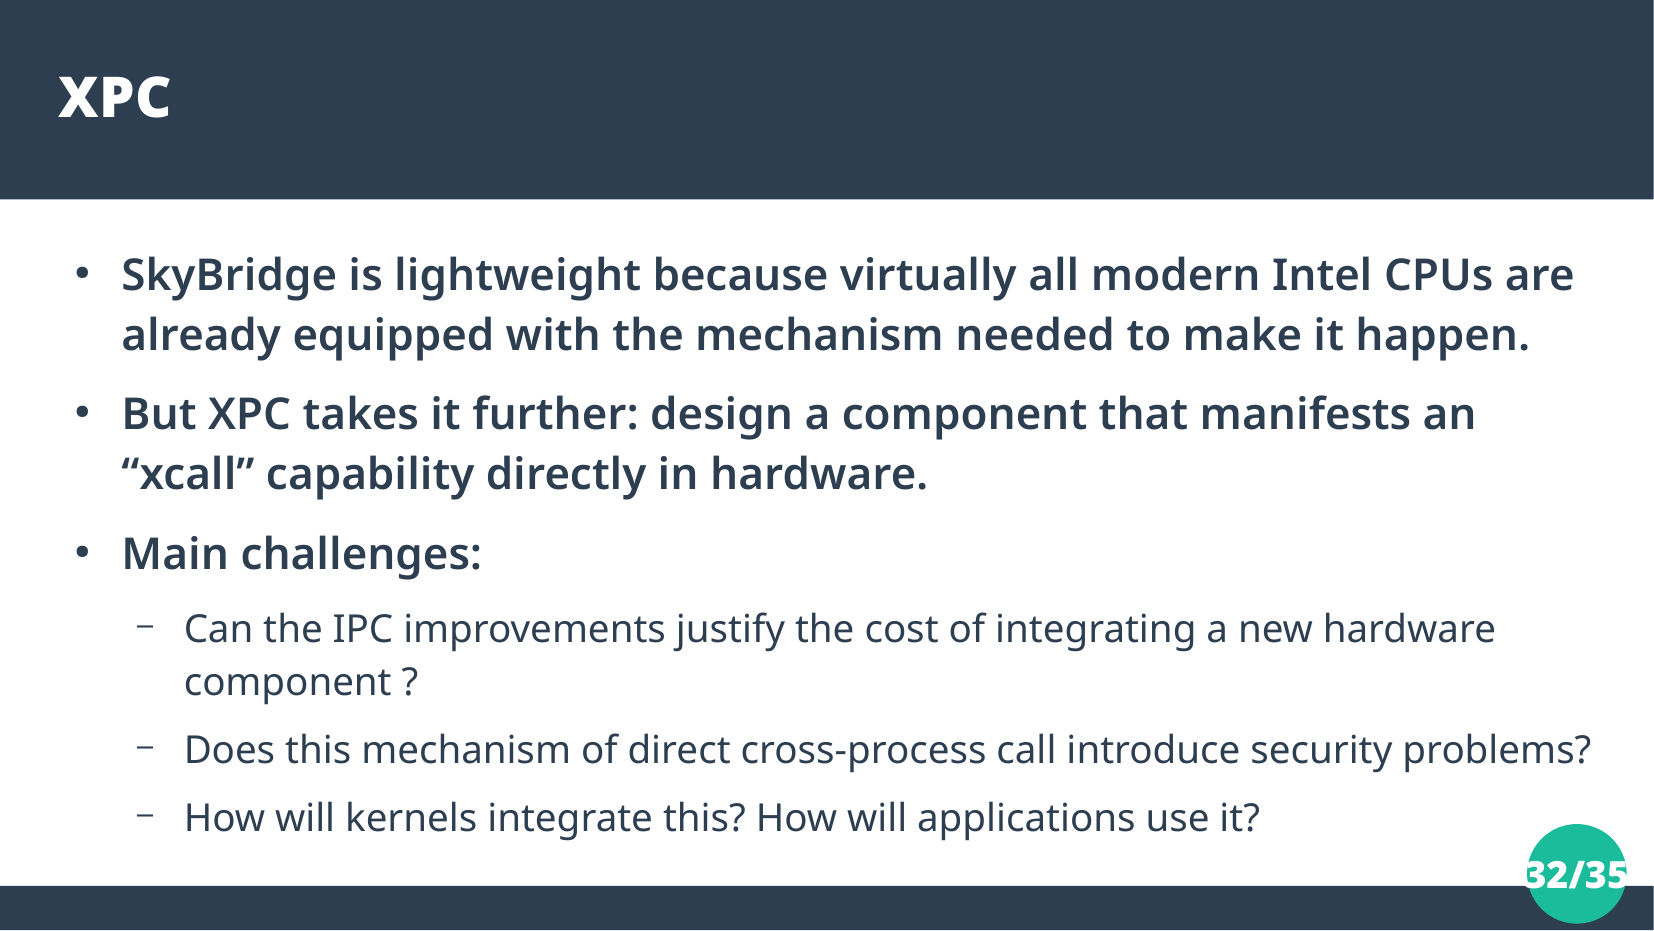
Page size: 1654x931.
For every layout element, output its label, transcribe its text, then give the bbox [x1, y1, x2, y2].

list SkyBridge is lightweight because virtually all modern Intel CPUs are already equipped with the mechanism needed to make it happen. But XPC takes it further: design a component that manifests an “xcall” capability directly in hardware. Main challenges: Can the IPC improvements justify the cost of integrating a new hardware component ? Does this mechanism of direct cross-process call introduce security problems? How will kernels integrate this? How will applications use it? [59, 243, 1595, 864]
title XPC [59, 37, 1595, 155]
